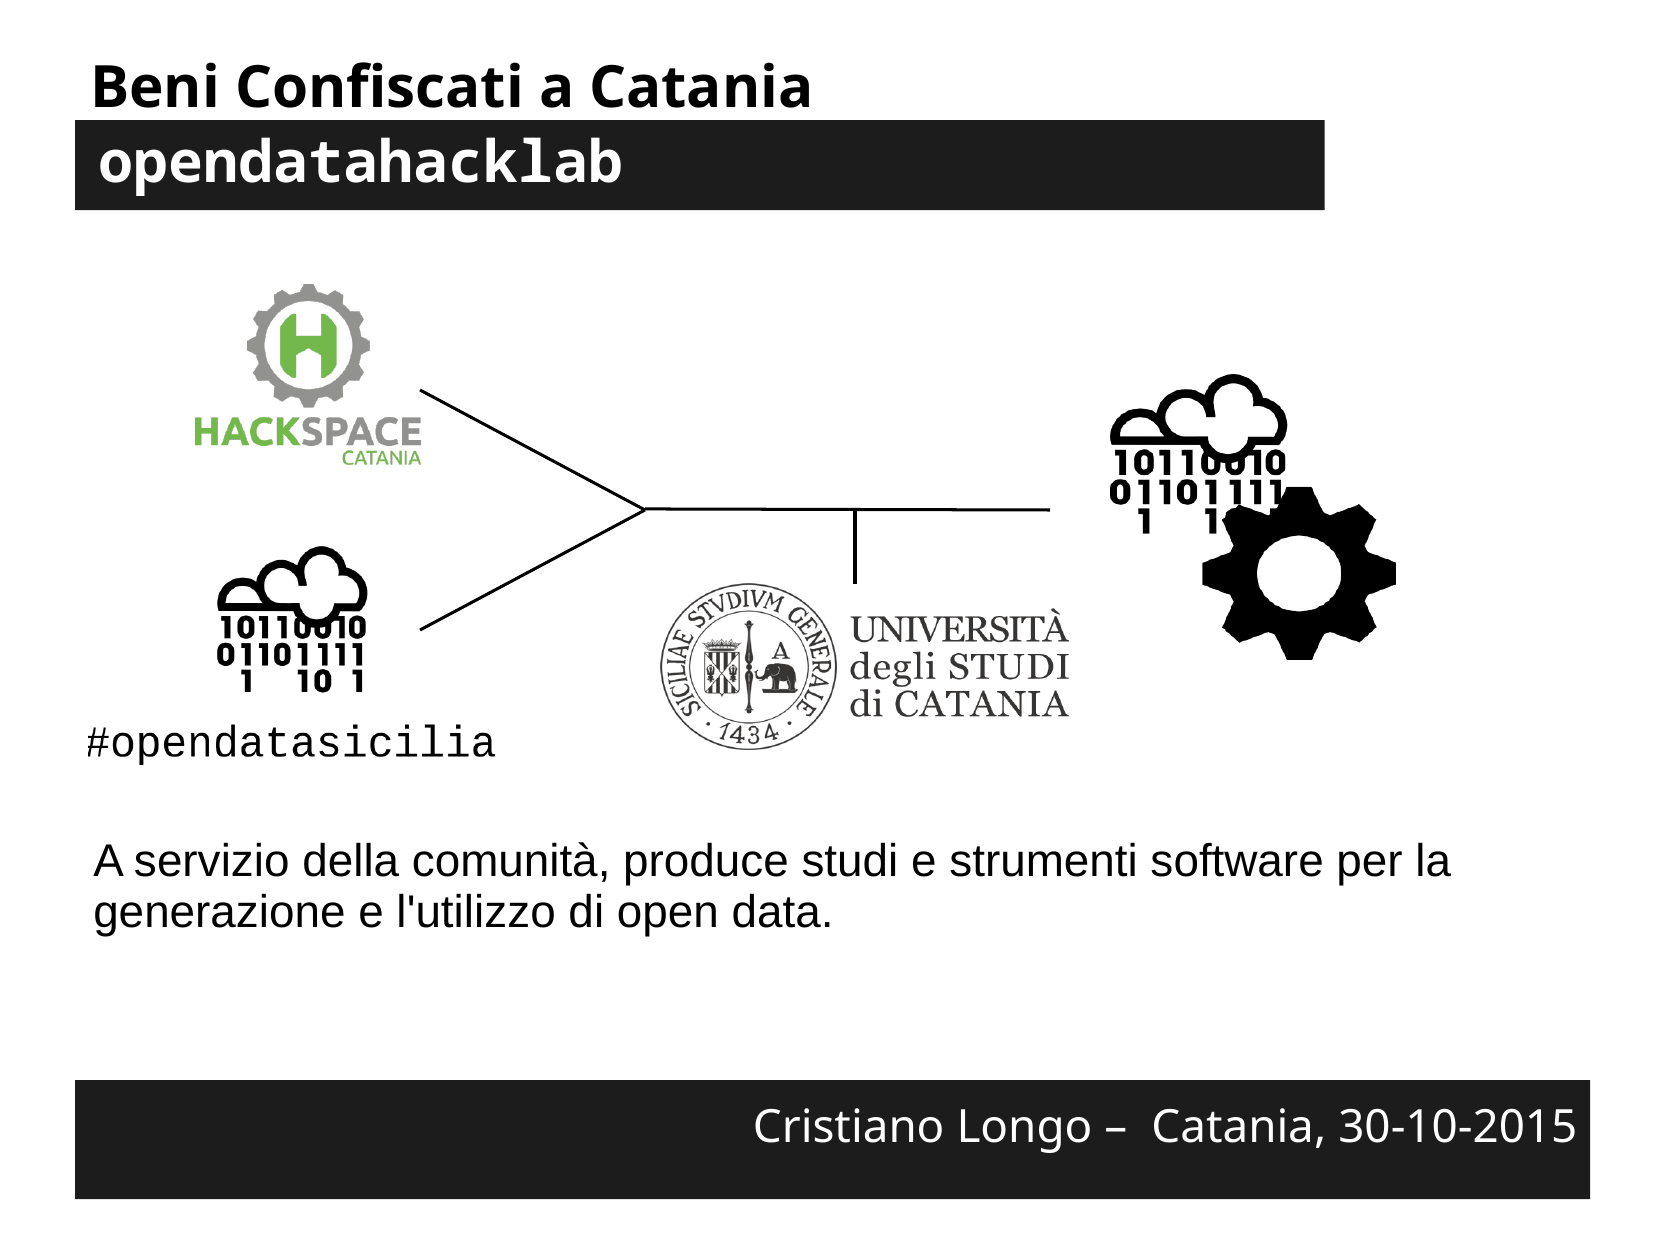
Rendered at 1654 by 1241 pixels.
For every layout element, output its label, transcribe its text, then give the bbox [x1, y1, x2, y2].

picture [660, 583, 1069, 751]
list Beni Confiscati a Catania [75, 45, 1325, 120]
picture [195, 284, 421, 466]
picture [88, 546, 496, 766]
list opendatahacklab [75, 120, 1325, 211]
text_box A servizio della comunità, produce studi e strumenti software per la generazione e l'utilizzo di open data. [78, 827, 1654, 946]
picture [1110, 374, 1396, 661]
list Cristiano Longo – Catania, 30-10-2015 [75, 1080, 1591, 1200]
